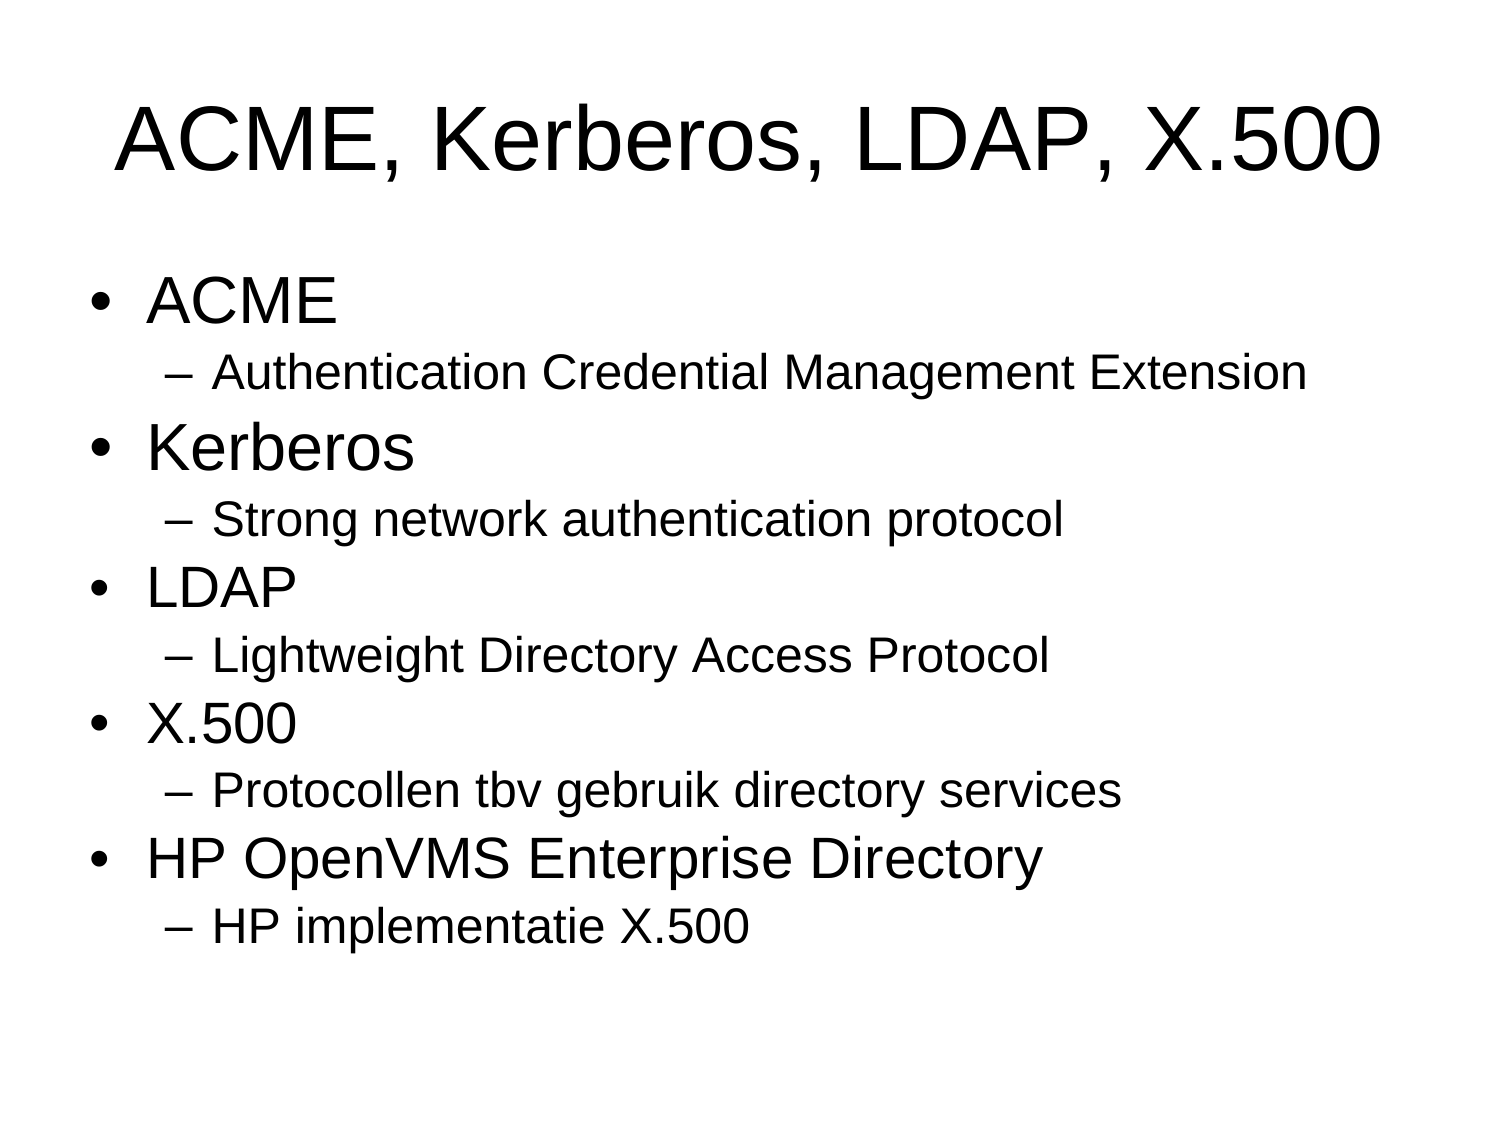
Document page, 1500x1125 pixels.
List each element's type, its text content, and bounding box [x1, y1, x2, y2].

list ACME Authentication Credential Management Extension Kerberos Strong network authentication protocol LDAP Lightweight Directory Access Protocol X.500 Protocollen tbv gebruik directory services HP OpenVMS Enterprise Directory HP implementatie X.500 [75, 262, 1426, 1006]
title ACME, Kerberos, LDAP, X.500 [75, 45, 1426, 233]
